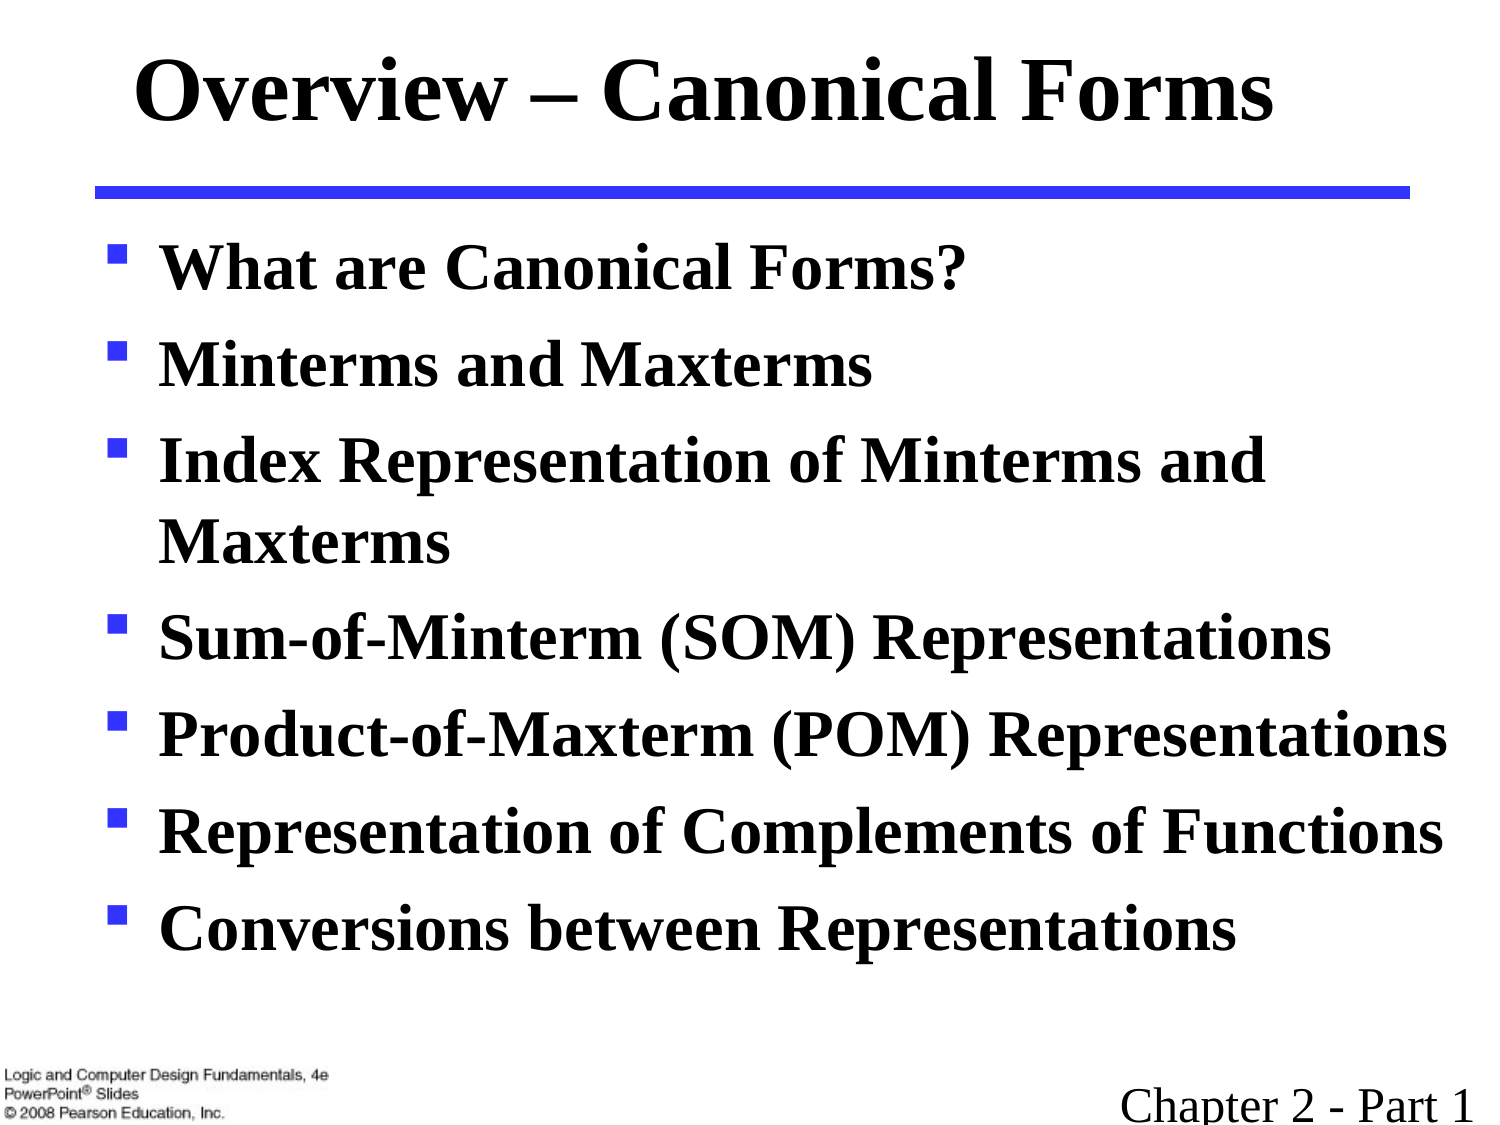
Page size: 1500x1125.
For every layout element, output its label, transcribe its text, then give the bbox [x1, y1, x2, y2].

picture [4, 1066, 329, 1123]
title Overview – Canonical Forms [117, 0, 1393, 168]
list What are Canonical Forms? Minterms and Maxterms Index Representation of Minterms and Maxterms Sum-of-Minterm (SOM) Representations Product-of-Maxterm (POM) Representations Representation of Complements of Functions Conversions between Representations [87, 215, 1500, 1070]
